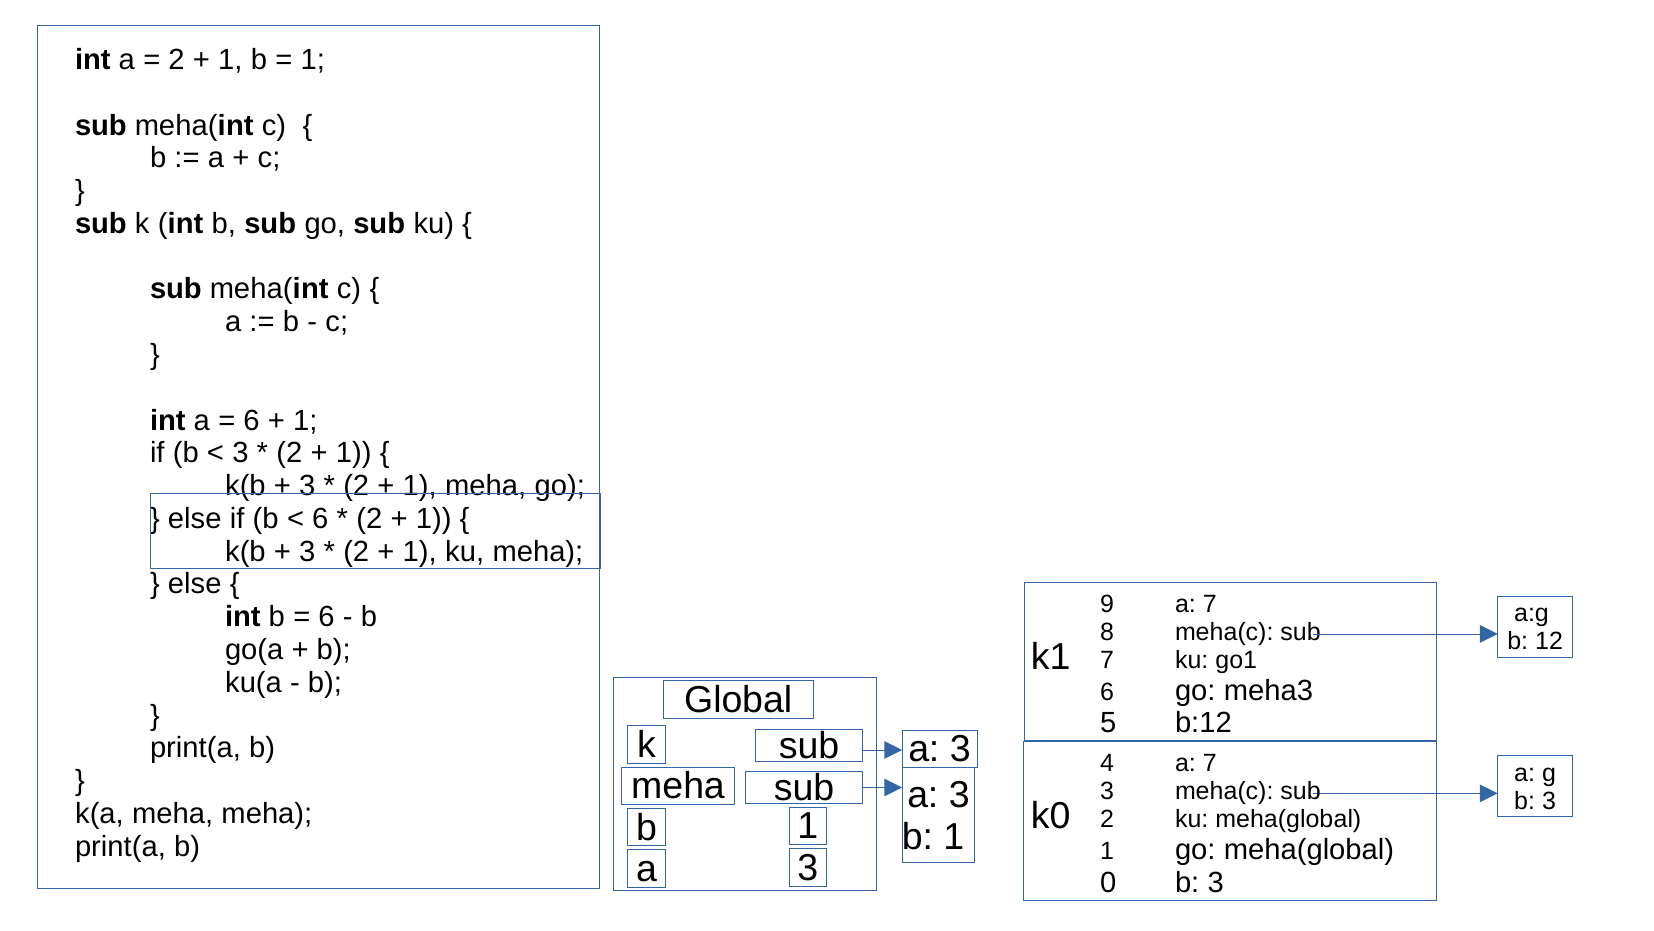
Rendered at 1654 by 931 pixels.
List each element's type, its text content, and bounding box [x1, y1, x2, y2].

text_box sub [755, 729, 863, 762]
subtitle int a = 2 + 1, b = 1; sub meha(int c) { b := a + c; } sub k (int b, sub go, sub ku) { sub meha(int c) { a := b - c; } int a = 6 + 1; if (b < 3 * (2 + 1)) { k(b + 3 * (2 + 1), meha, go); } else if (b < 6 * (2 + 1)) { k(b + 3 * (2 + 1), ku, meha); } else { int b = 6 - b go(a + b); ku(a - b); } print(a, b) } k(a, meha, meha); print(a, b) [75, 43, 638, 863]
text_box a:g b: 12 [1497, 596, 1573, 658]
text_box meha [621, 767, 735, 805]
text_box 3 [789, 848, 827, 887]
text_box b [627, 808, 666, 846]
text_box k [627, 725, 666, 764]
text_box 4 a: 7 3 meha(c): sub 2 ku: meha(global) 1 go: meha(global) 0 b: 3 [1085, 741, 1437, 916]
text_box k1 [1016, 628, 1086, 685]
text_box a: g b: 3 [1497, 755, 1573, 817]
text_box a [627, 849, 666, 888]
text_box a: 3 [902, 730, 978, 768]
text_box a: 3 b: 1 [902, 767, 975, 863]
text_box Global [663, 680, 814, 719]
text_box k0 [1015, 787, 1085, 845]
text_box 9 a: 7 8 meha(c): sub 7 ku: go1 6 go: meha3 5 b:12 [1085, 582, 1409, 741]
text_box 1 [789, 807, 827, 845]
text_box sub [745, 771, 863, 804]
